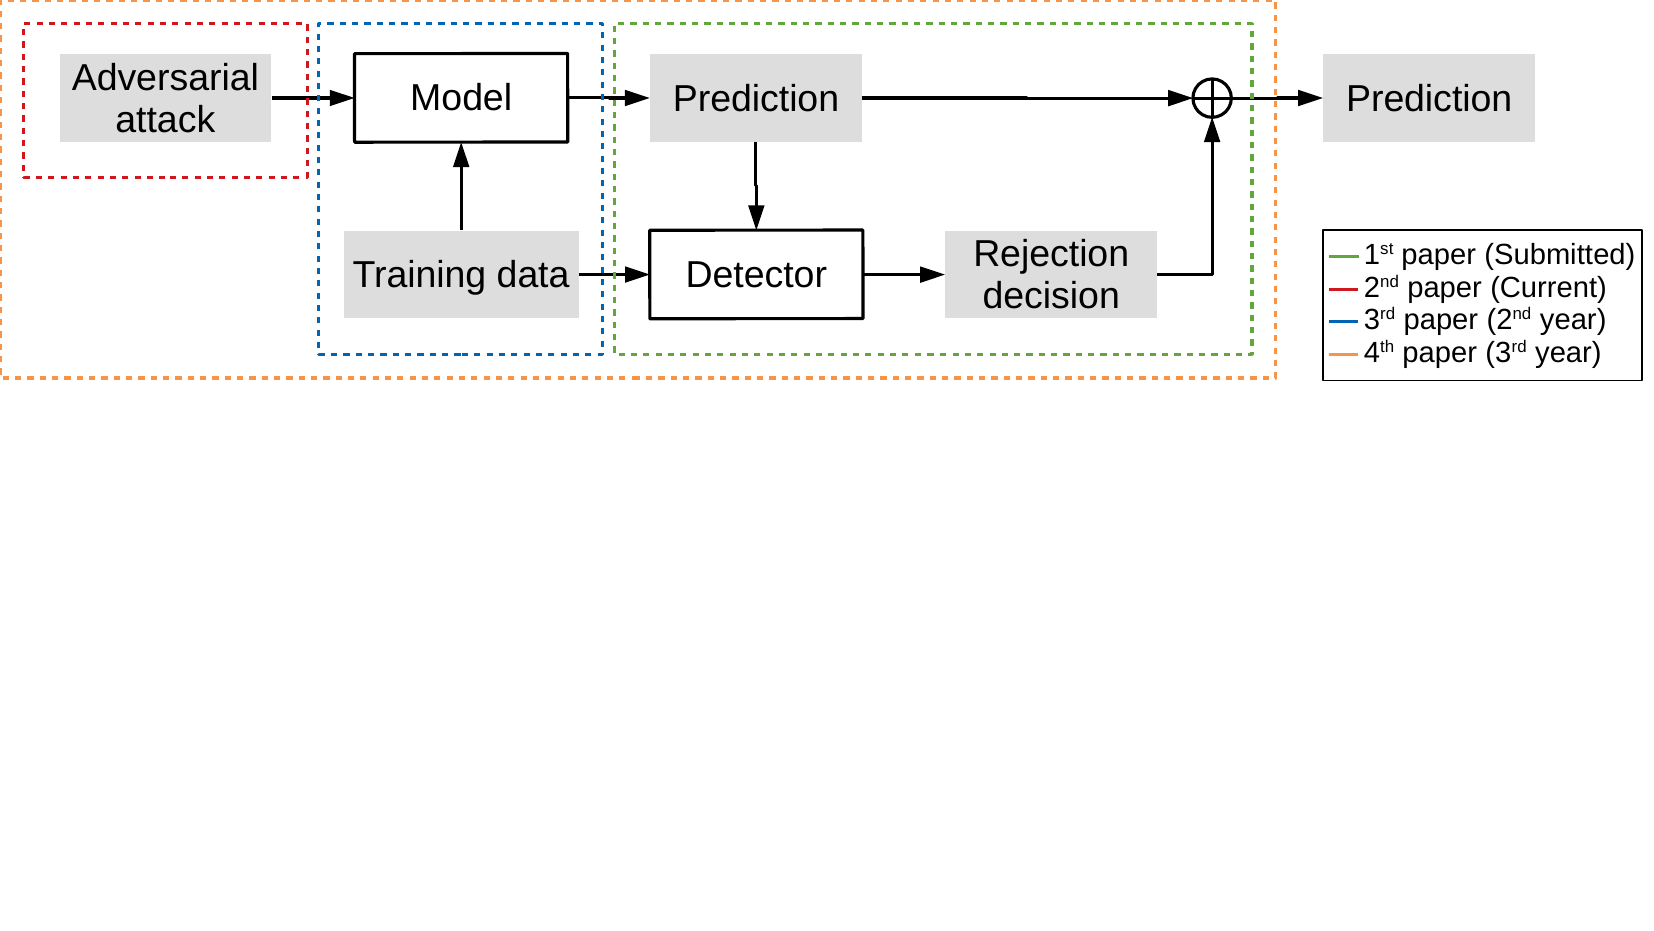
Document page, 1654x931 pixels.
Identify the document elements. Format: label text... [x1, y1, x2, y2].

text_box Rejection decision [944, 230, 1158, 319]
text_box [1193, 78, 1232, 118]
text_box Model [354, 53, 568, 143]
text_box Training data [343, 230, 580, 319]
text_box 1st paper (Submitted) 2nd paper (Current) 3rd paper (2nd year) 4th paper (3rd year) [1349, 231, 1641, 380]
text_box Adversarial attack [59, 53, 272, 143]
text_box Prediction [649, 53, 863, 143]
text_box Detector [649, 230, 864, 319]
text_box Prediction [1322, 53, 1536, 143]
text_box 1st paper (Submitted) 2nd paper (Current) 3rd paper (2nd year) 4th paper (3rd year) [1643, 230, 1654, 381]
